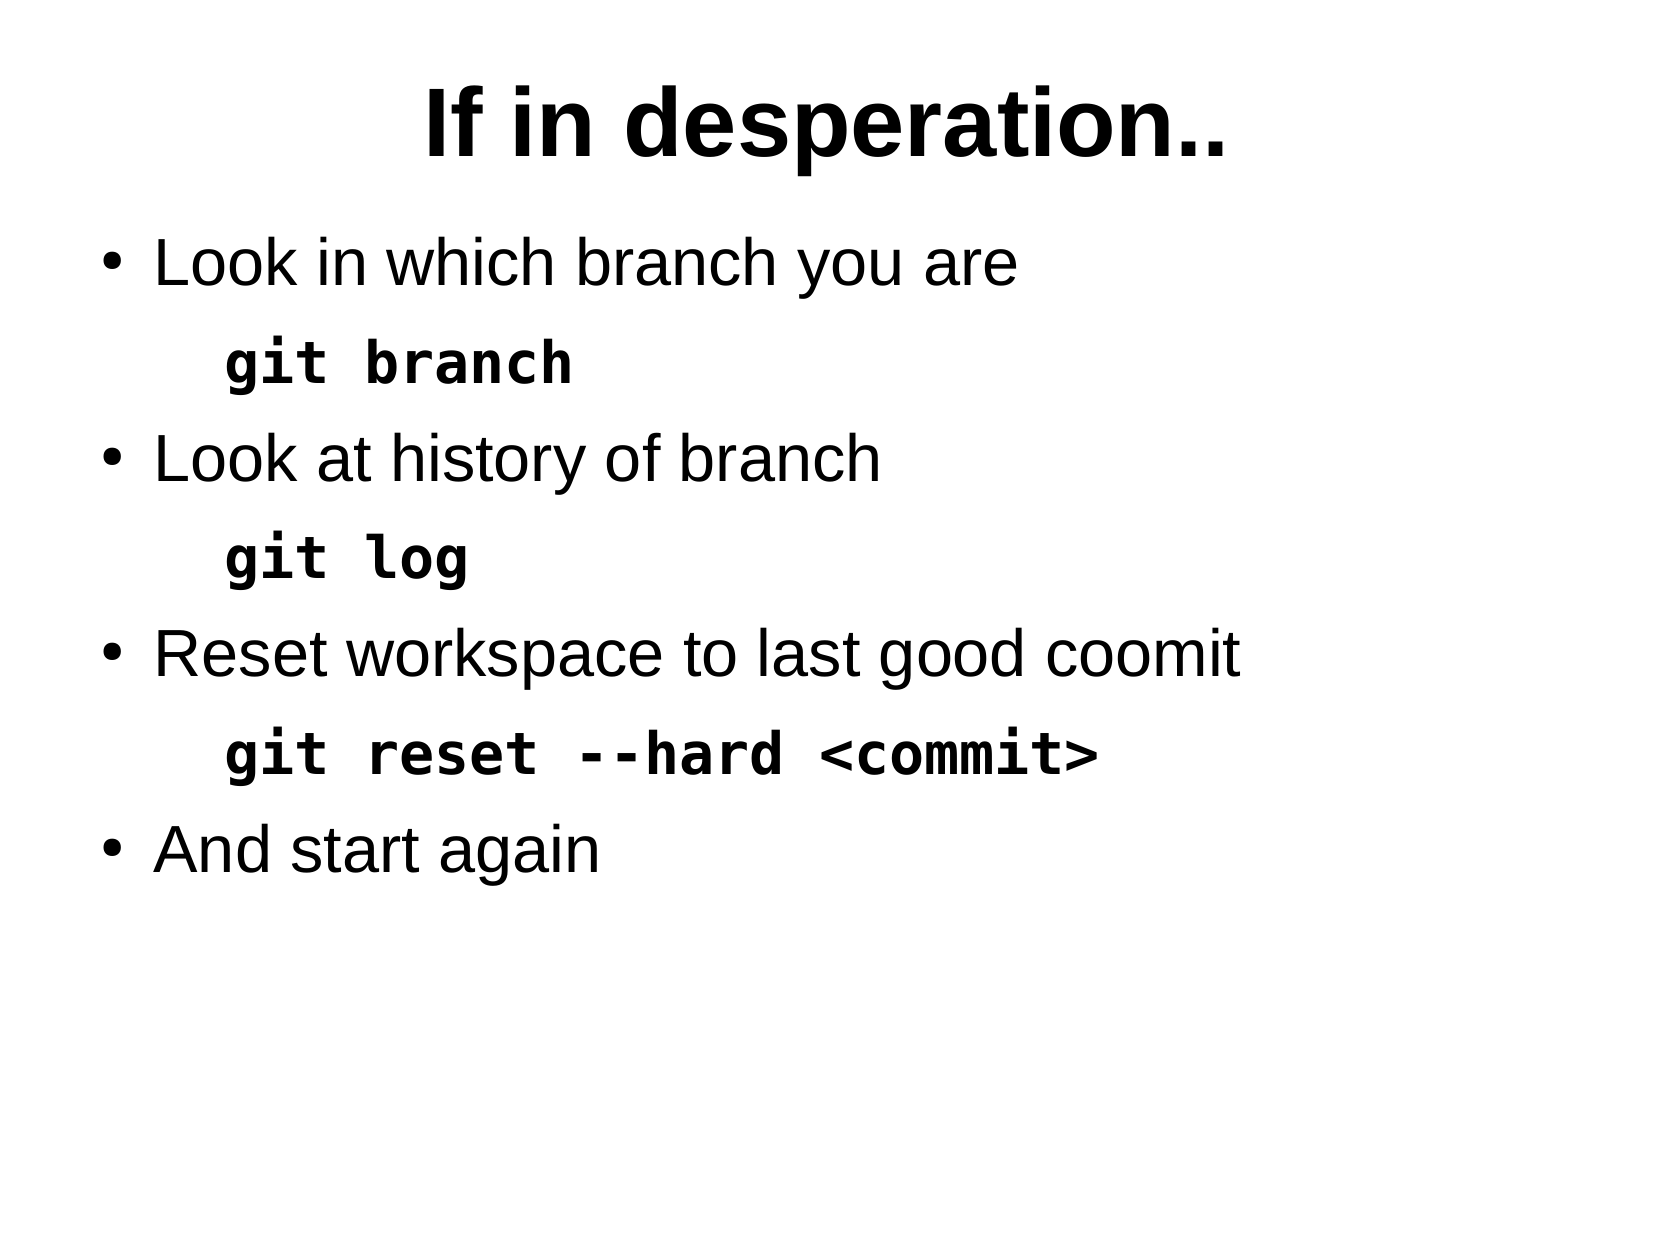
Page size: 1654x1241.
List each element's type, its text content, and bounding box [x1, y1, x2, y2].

list Look in which branch you are git branch Look at history of branch git log Reset workspace to last good coomit git reset --hard <commit> And start again [82, 225, 1538, 1186]
title If in desperation.. [82, 49, 1571, 196]
